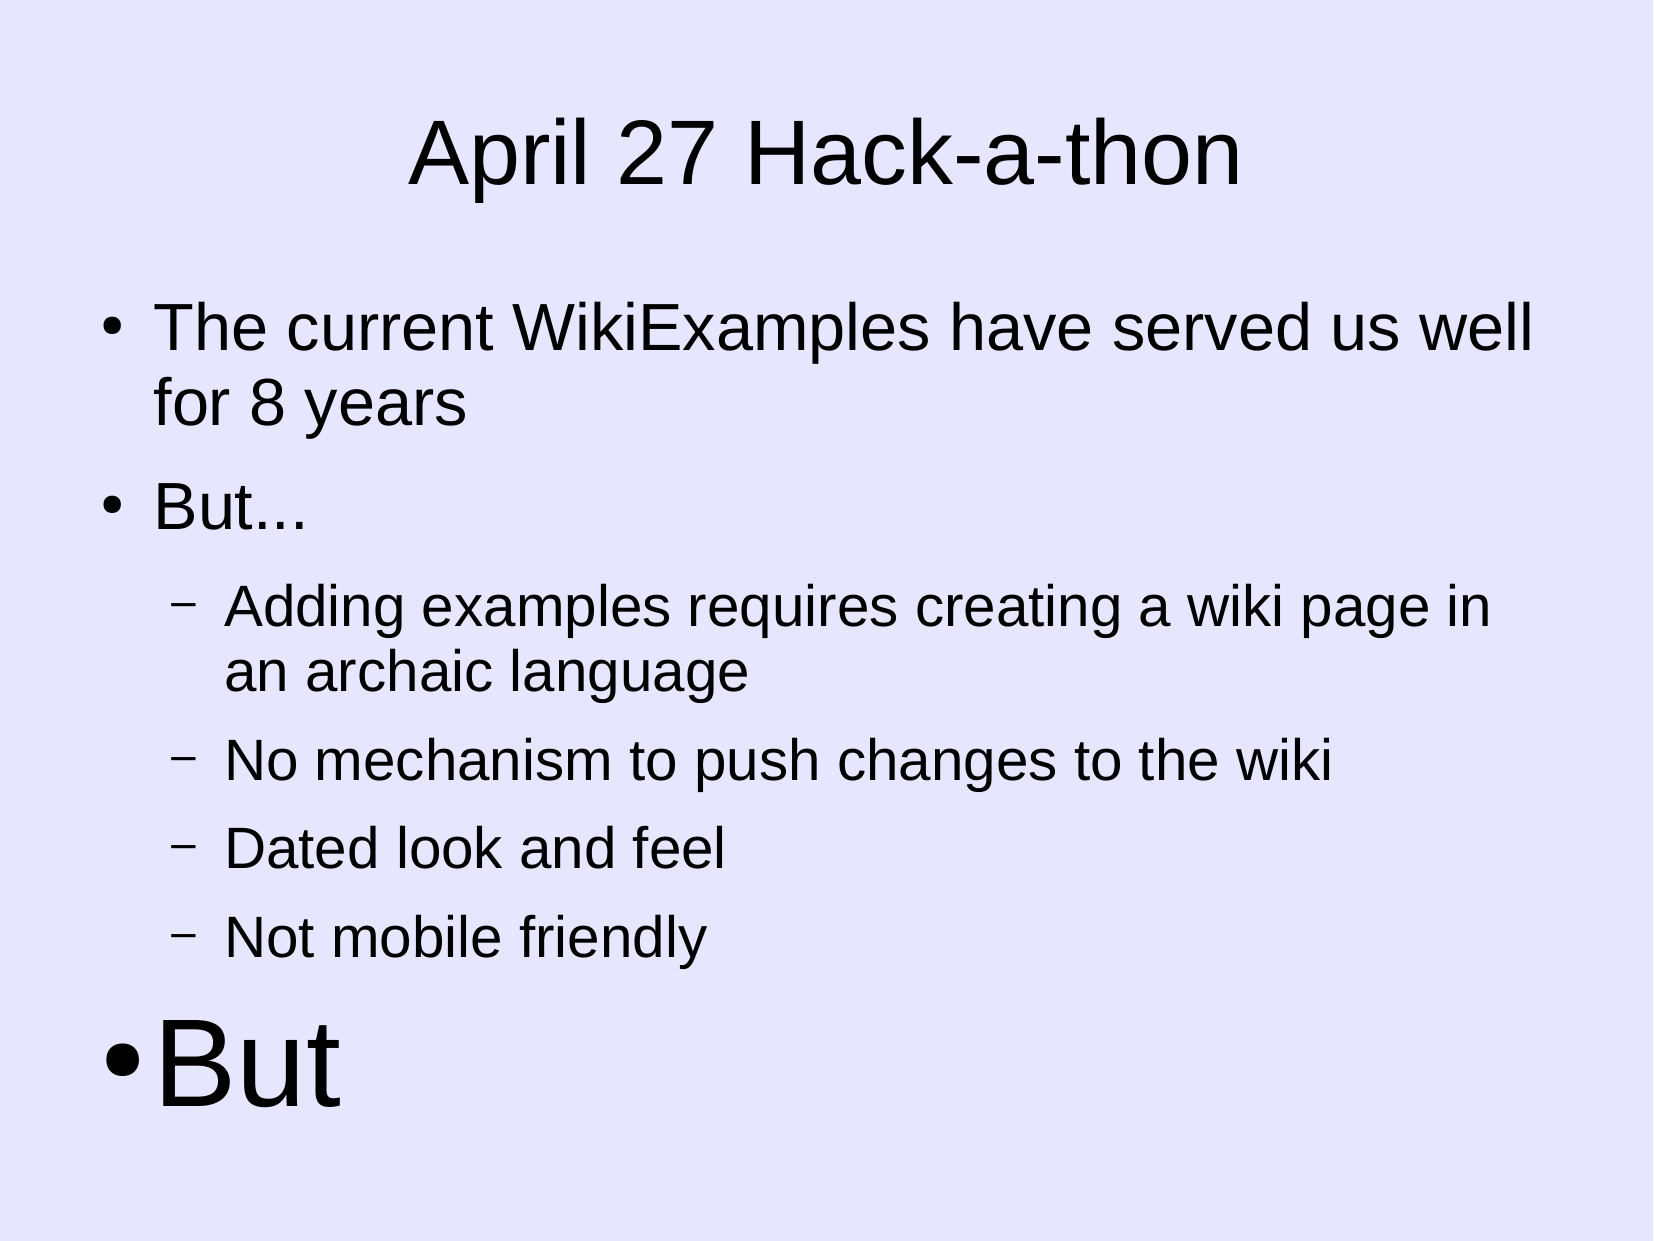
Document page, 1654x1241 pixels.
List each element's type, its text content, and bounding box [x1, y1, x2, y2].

list The current WikiExamples have served us well for 8 years But... Adding examples requires creating a wiki page in an archaic language No mechanism to push changes to the wiki Dated look and feel Not mobile friendly But [82, 290, 1571, 1133]
title April 27 Hack-a-thon [82, 49, 1571, 257]
